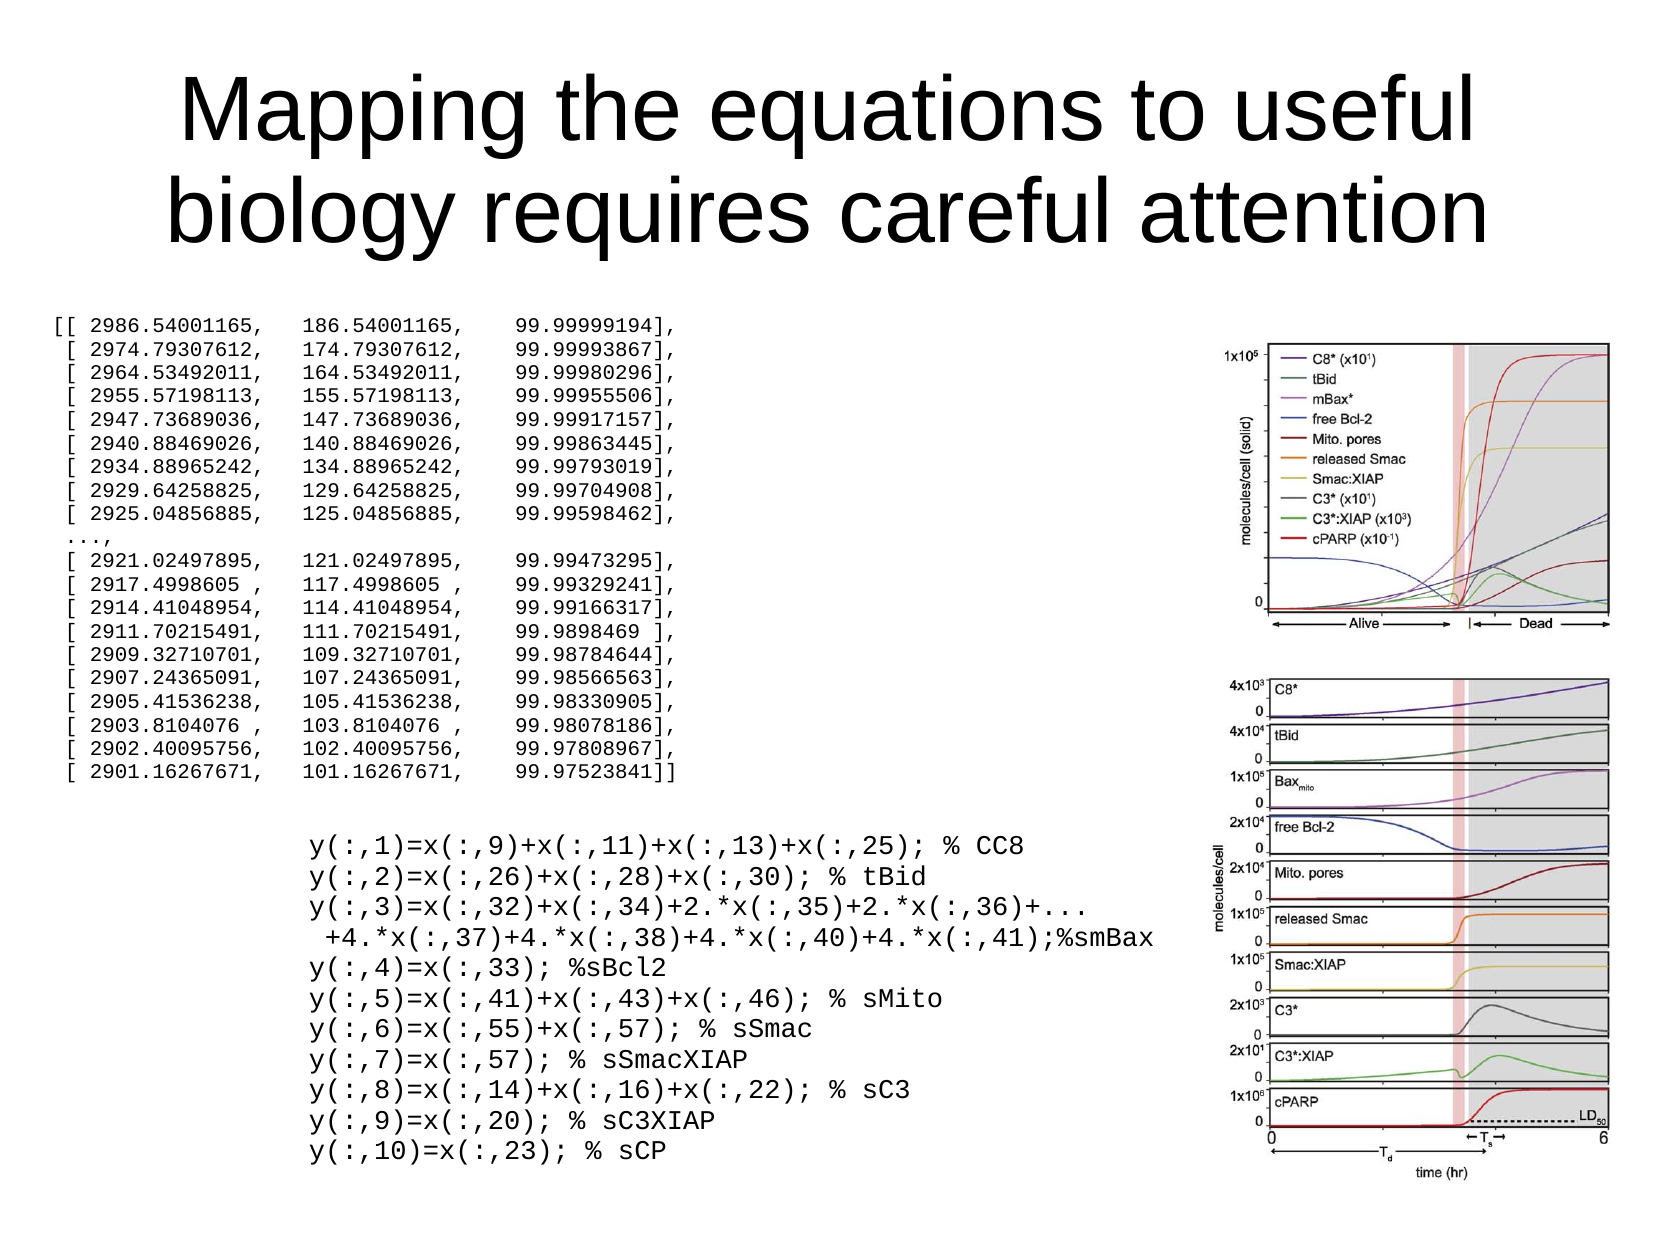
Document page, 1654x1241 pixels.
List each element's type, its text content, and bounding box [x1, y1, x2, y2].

picture [1210, 337, 1613, 1184]
text_box [[ 2986.54001165, 186.54001165, 99.99999194], [ 2974.79307612, 174.79307612, 99.99993867], [ 2964.53492011, 164.53492011, 99.99980296], [ 2955.57198113, 155.57198113, 99.99955506], [ 2947.73689036, 147.73689036, 99.99917157], [ 2940.88469026, 140.88469026, 99.99863445], [ 2934.88965242, 134.88965242, 99.99793019], [ 2929.64258825, 129.64258825, 99.99704908], [ 2925.04856885, 125.04856885, 99.99598462], ..., [ 2921.02497895, 121.02497895, 99.99473295], [ 2917.4998605 , 117.4998605 , 99.99329241], [ 2914.41048954, 114.41048954, 99.99166317], [ 2911.70215491, 111.70215491, 99.9898469 ], [ 2909.32710701, 109.32710701, 99.98784644], [ 2907.24365091, 107.24365091, 99.98566563], [ 2905.41536238, 105.41536238, 99.98330905], [ 2903.8104076 , 103.8104076 , 99.98078186], [ 2902.40095756, 102.40095756, 99.97808967], [ 2901.16267671, 101.16267671, 99.97523841]] [37, 307, 713, 793]
title Mapping the equations to useful biology requires careful attention [45, 57, 1613, 263]
text_box y(:,1)=x(:,9)+x(:,11)+x(:,13)+x(:,25); % CC8 y(:,2)=x(:,26)+x(:,28)+x(:,30); % tBid y(:,3)=x(:,32)+x(:,34)+2.*x(:,35)+2.*x(:,36)+... +4.*x(:,37)+4.*x(:,38)+4.*x(:,40)+4.*x(:,41);%smBax y(:,4)=x(:,33); %sBcl2 y(:,5)=x(:,41)+x(:,43)+x(:,46); % sMito y(:,6)=x(:,55)+x(:,57); % sSmac y(:,7)=x(:,57); % sSmacXIAP y(:,8)=x(:,14)+x(:,16)+x(:,22); % sC3 y(:,9)=x(:,20); % sC3XIAP y(:,10)=x(:,23); % sCP [229, 825, 1201, 1201]
